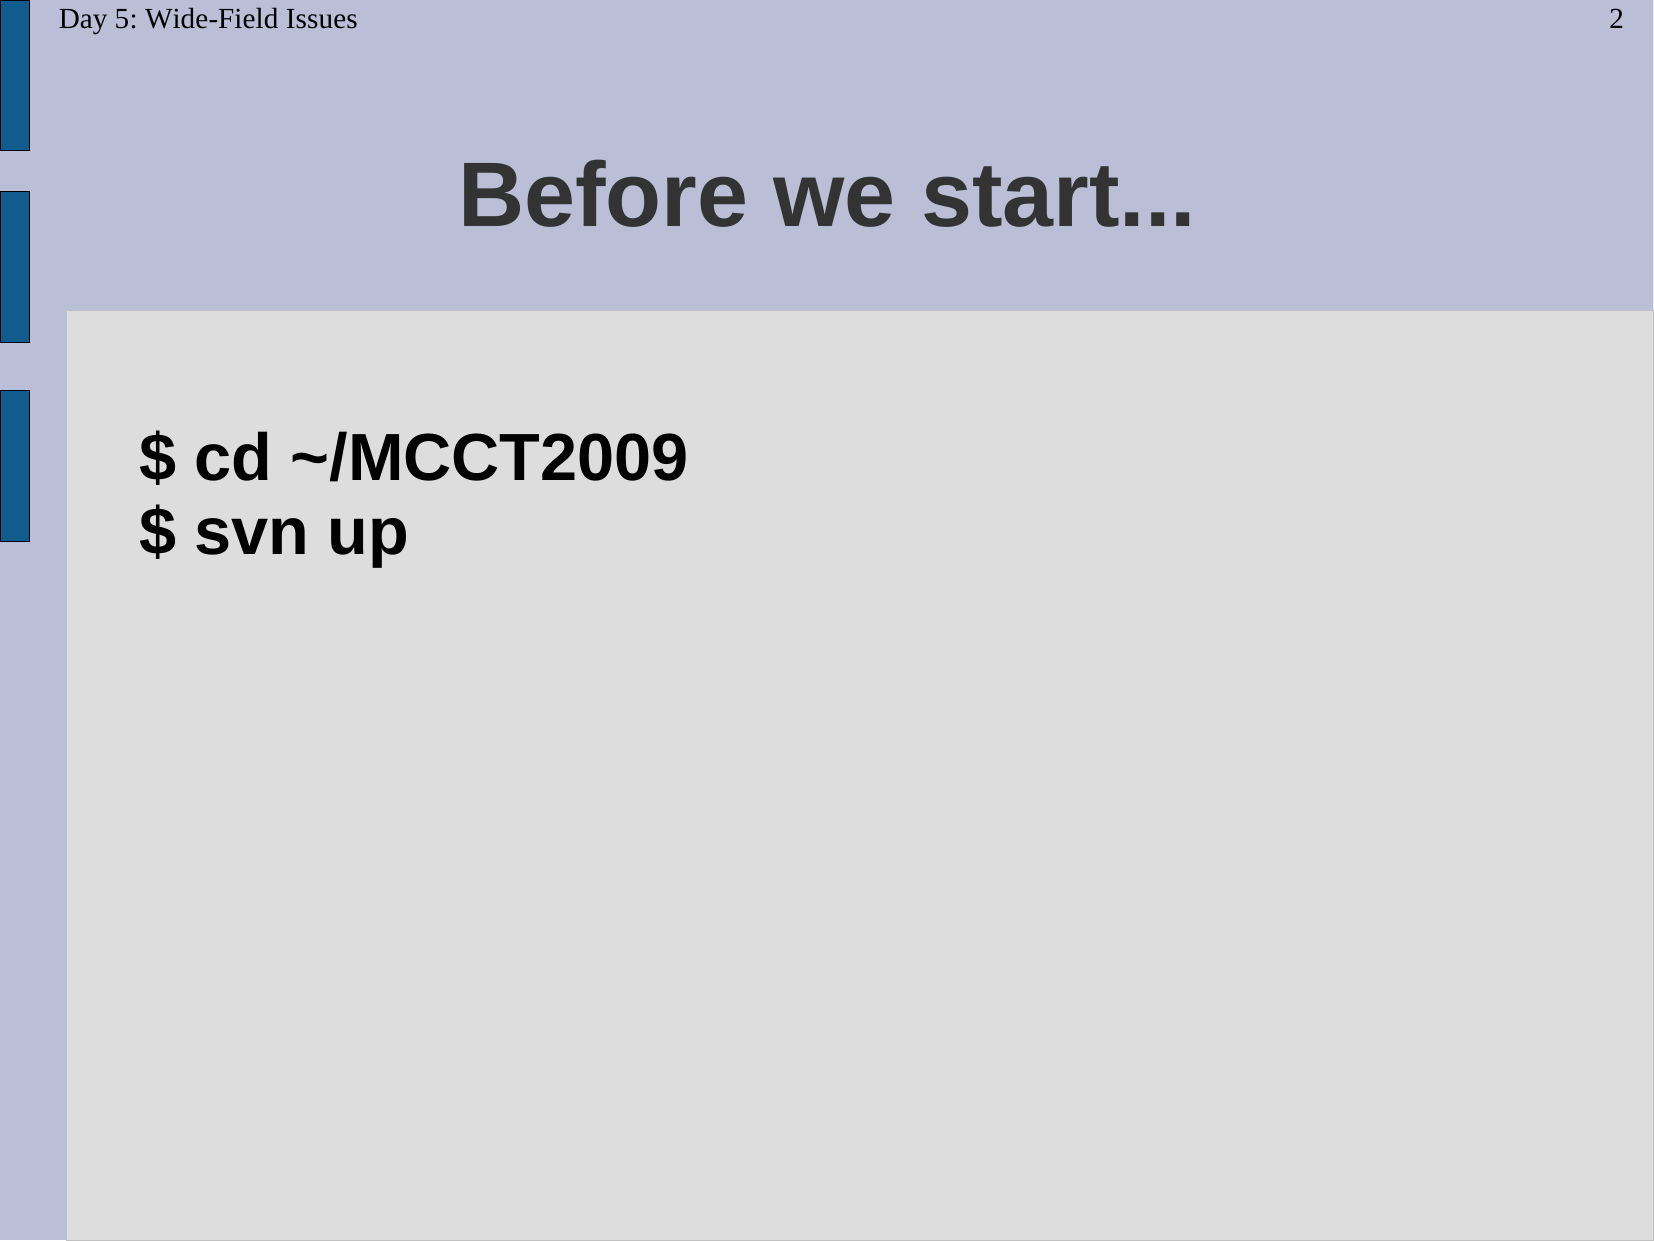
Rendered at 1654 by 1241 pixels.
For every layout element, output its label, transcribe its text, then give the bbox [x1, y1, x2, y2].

list $ cd ~/MCCT2009 $ svn up [121, 344, 1534, 1112]
title Before we start... [121, 98, 1534, 291]
